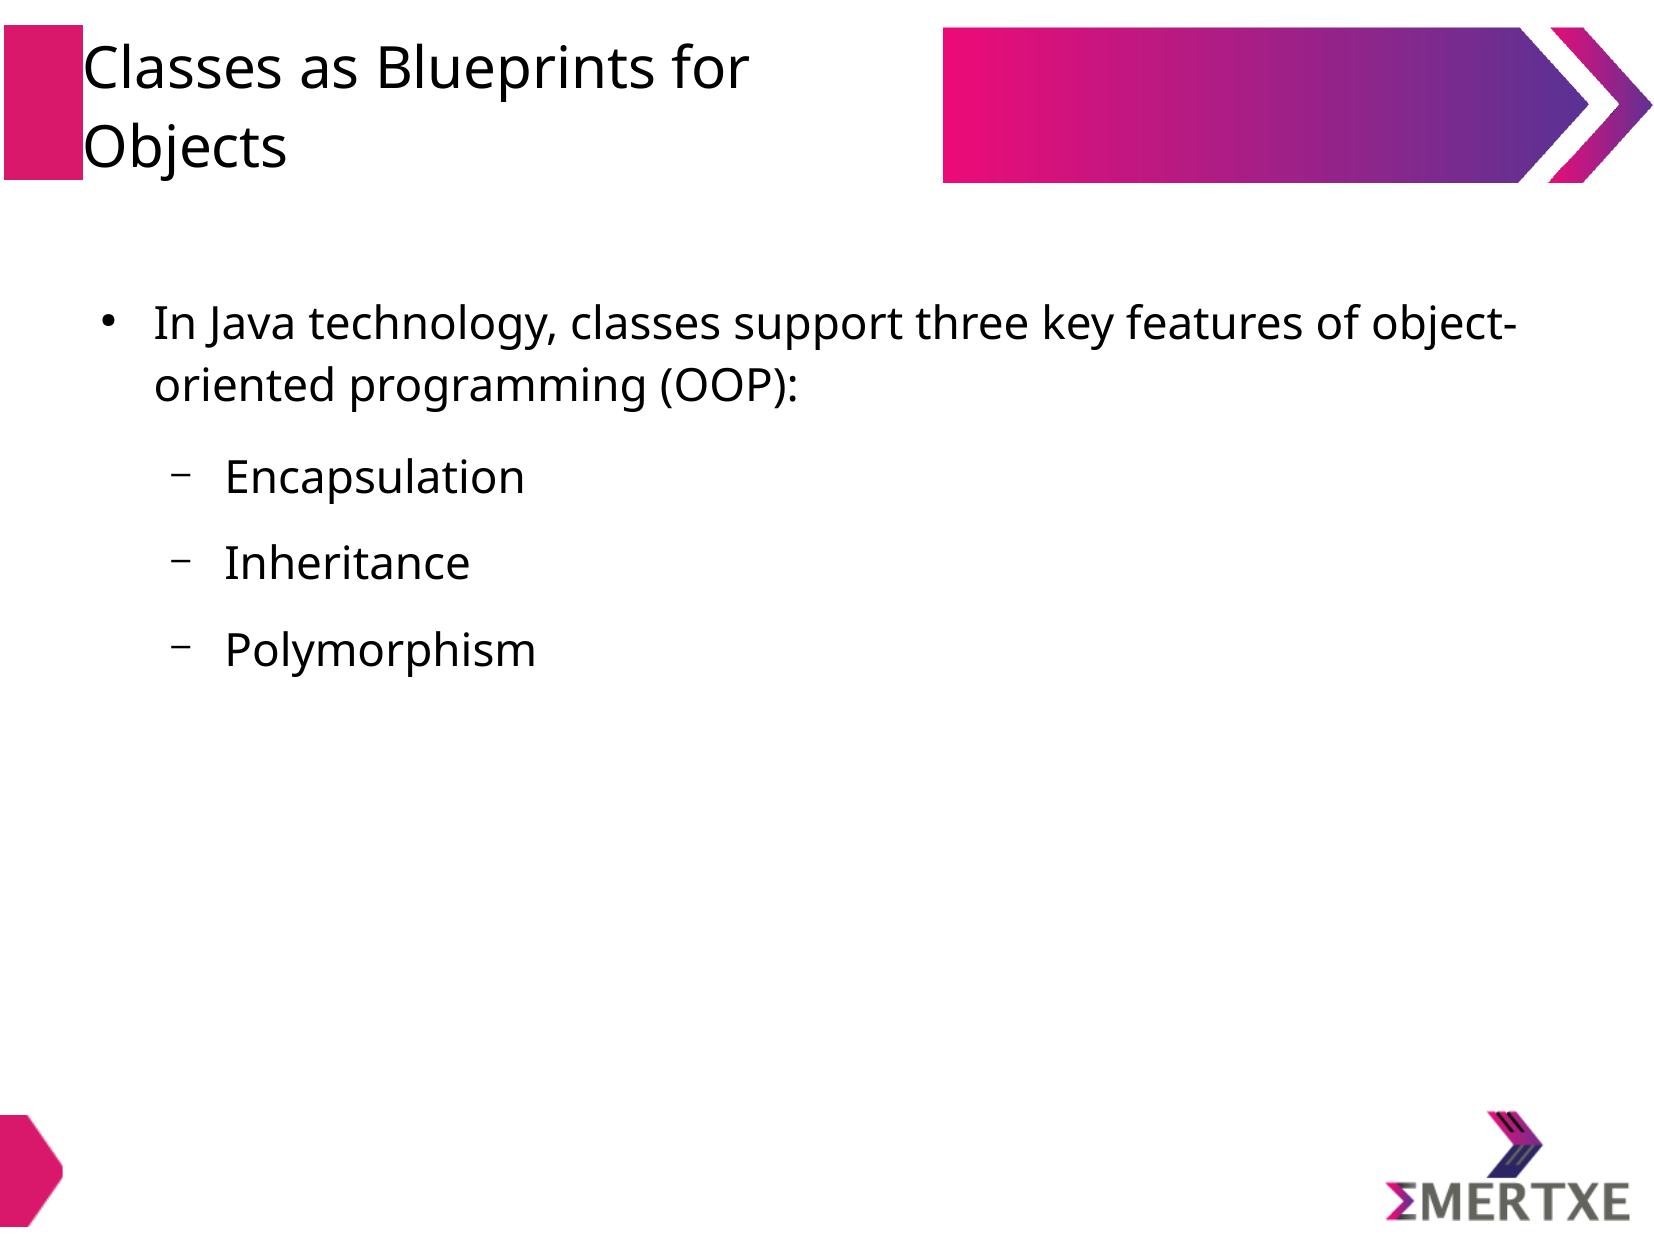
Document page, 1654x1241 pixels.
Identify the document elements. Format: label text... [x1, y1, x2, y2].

list In Java technology, classes support three key features of object-oriented programming (OOP): Encapsulation Inheritance Polymorphism [82, 290, 1571, 1010]
title Classes as Blueprints for Objects [82, 2, 1571, 210]
picture [1571, 27, 1653, 183]
picture [1385, 1107, 1631, 1221]
